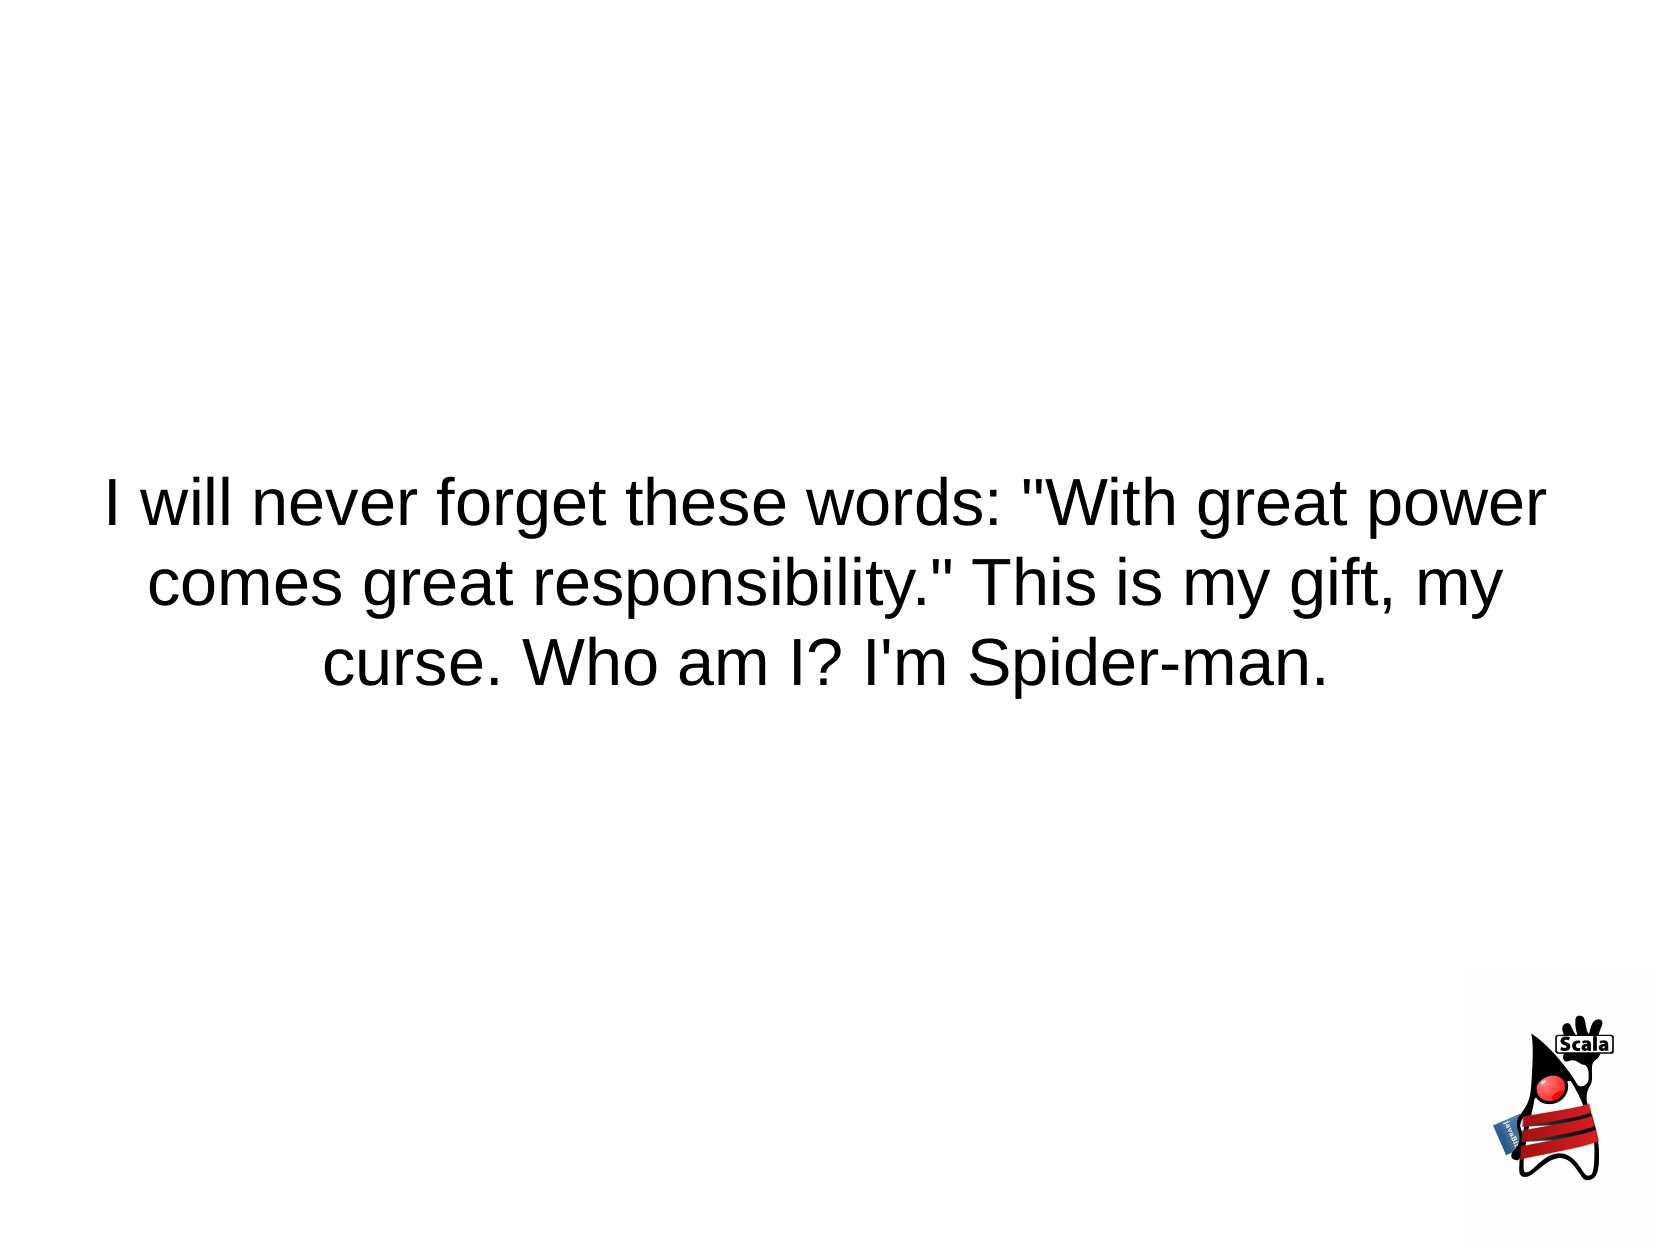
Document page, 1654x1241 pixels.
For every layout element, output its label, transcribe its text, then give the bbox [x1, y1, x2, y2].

subtitle I will never forget these words: "With great power comes great responsibility." This is my gift, my curse. Who am I? I'm Spider-man. [82, 56, 1571, 1102]
